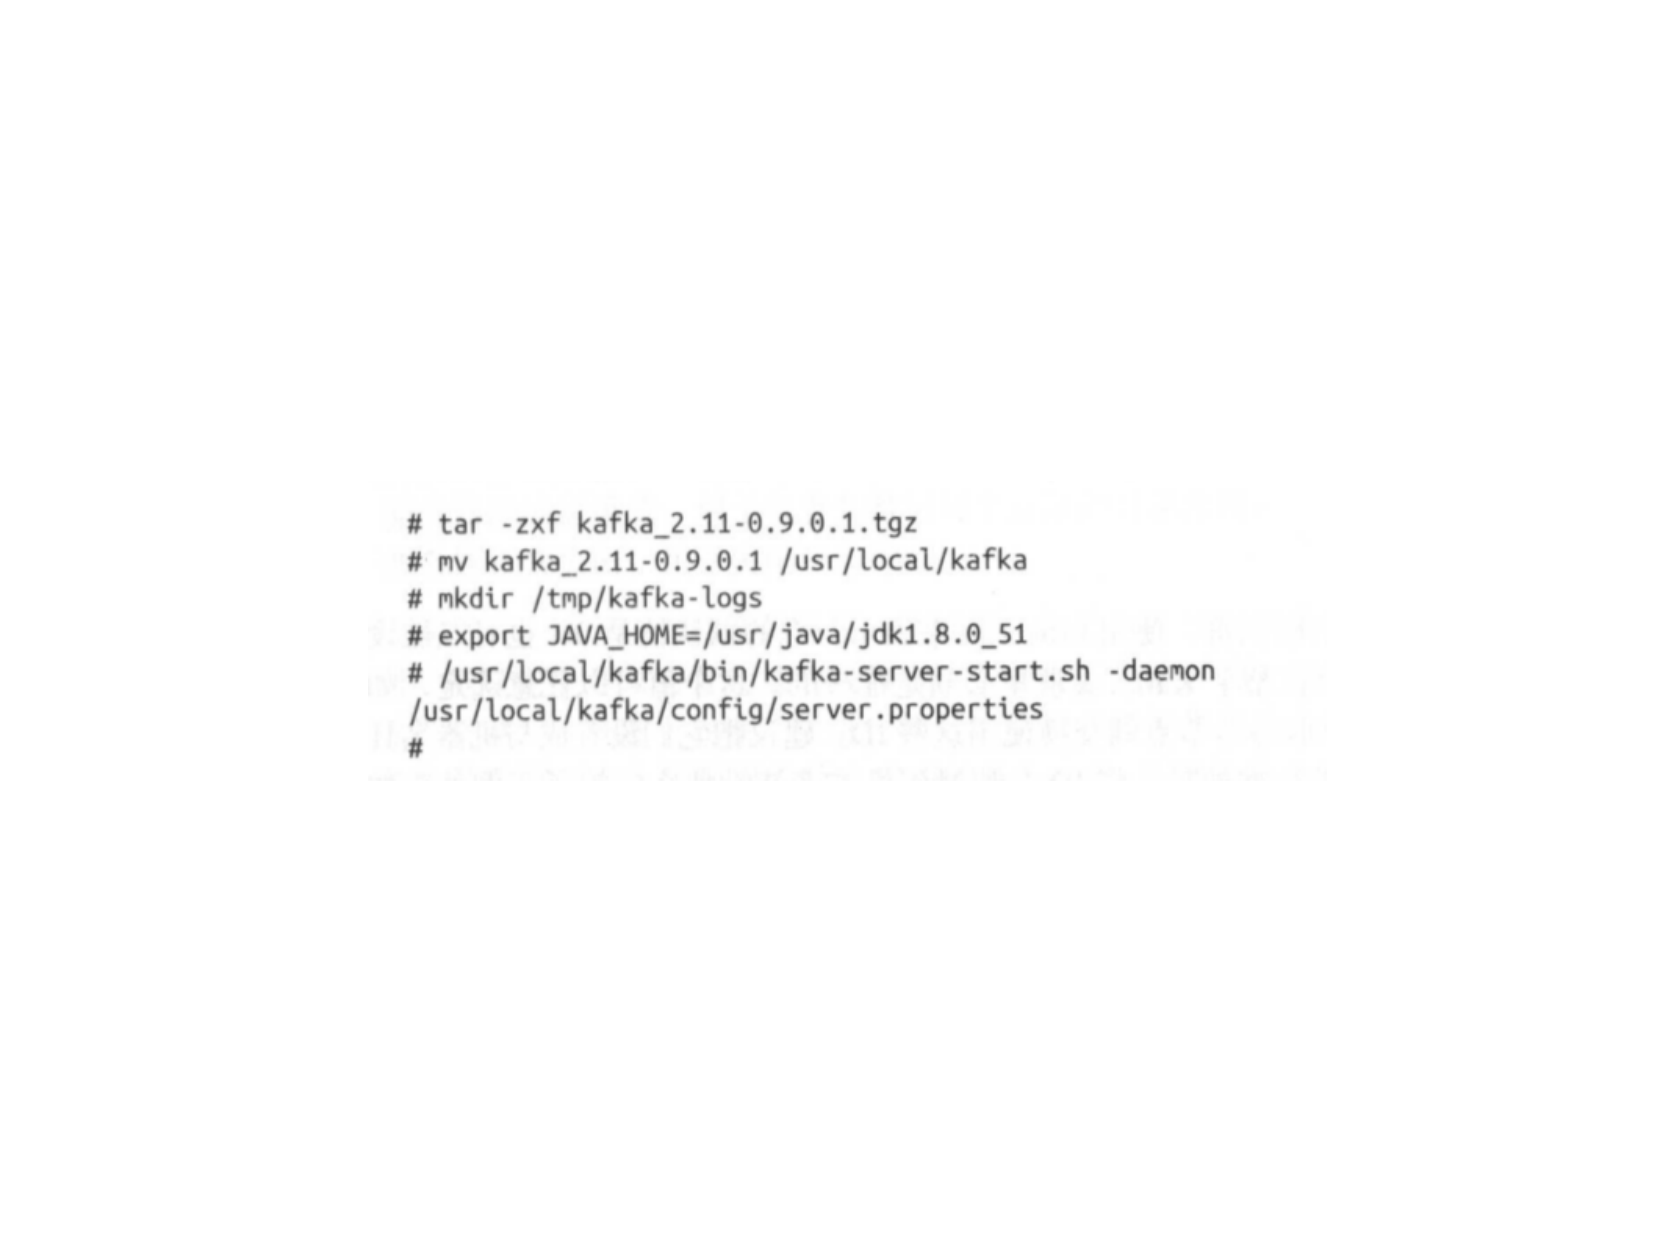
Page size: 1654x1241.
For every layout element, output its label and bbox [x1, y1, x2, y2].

picture [368, 481, 1327, 781]
